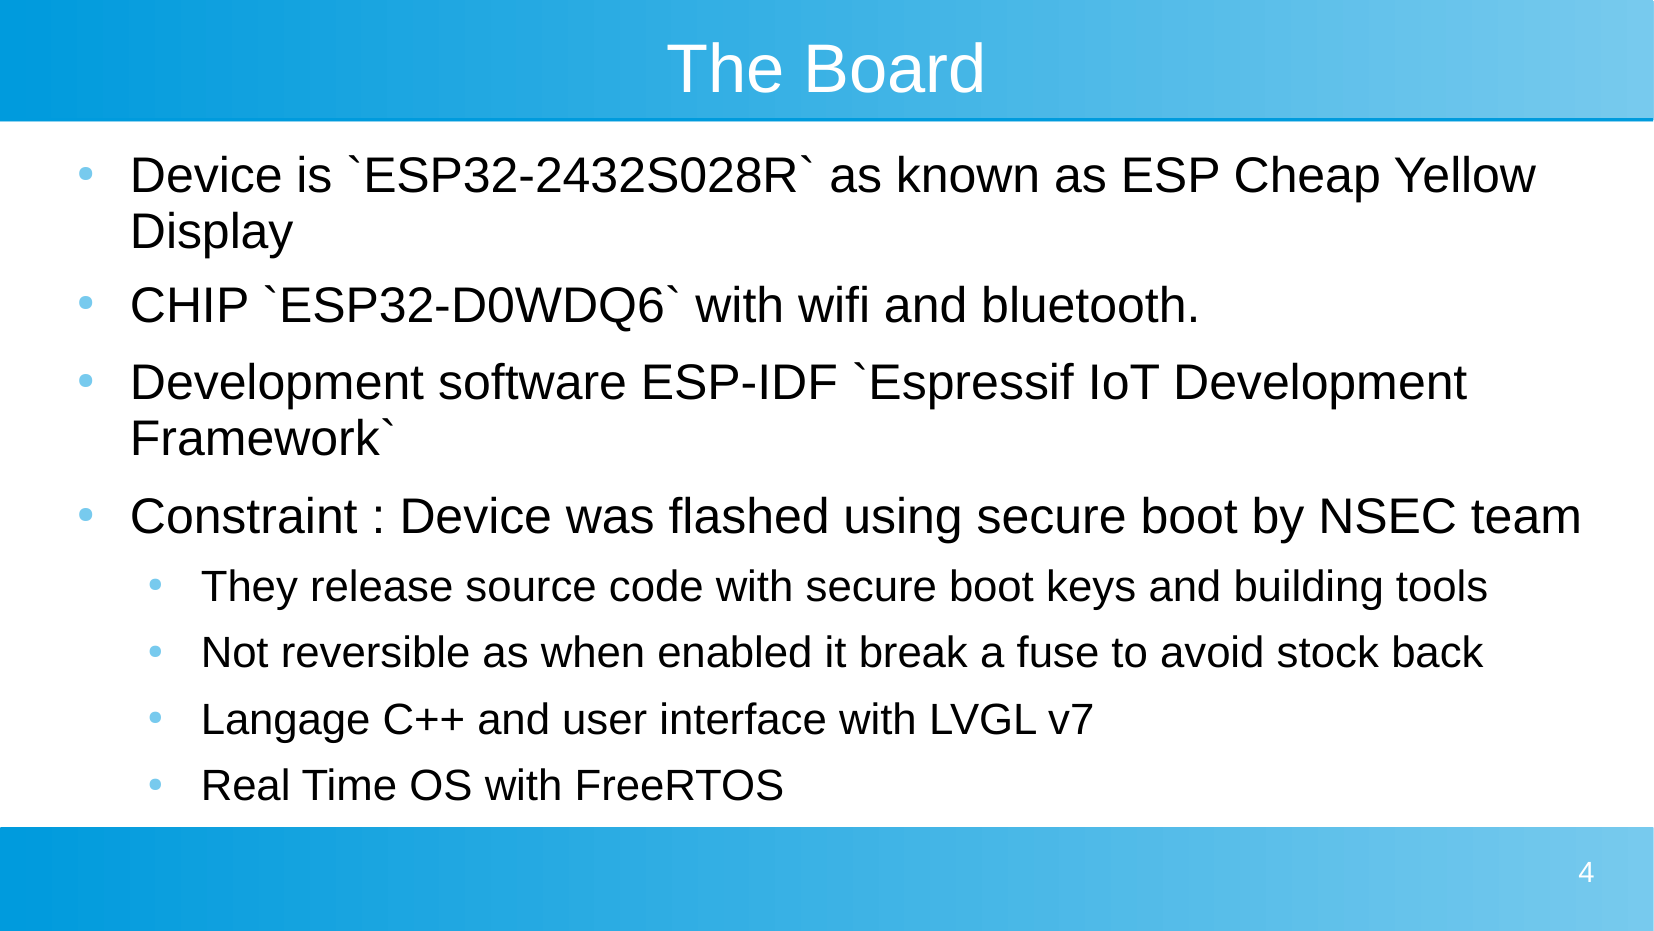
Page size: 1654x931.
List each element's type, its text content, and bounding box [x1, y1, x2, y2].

title The Board [59, 29, 1595, 108]
list Device is `ESP32-2432S028R` as known as ESP Cheap Yellow Display CHIP `ESP32-D0WDQ6` with wifi and bluetooth. Development software ESP-IDF `Espressif IoT Development Framework` Constraint : Device was flashed using secure boot by NSEC team They release source code with secure boot keys and building tools Not reversible as when enabled it break a fuse to avoid stock back Langage C++ and user interface with LVGL v7 Real Time OS with FreeRTOS [59, 147, 1595, 827]
